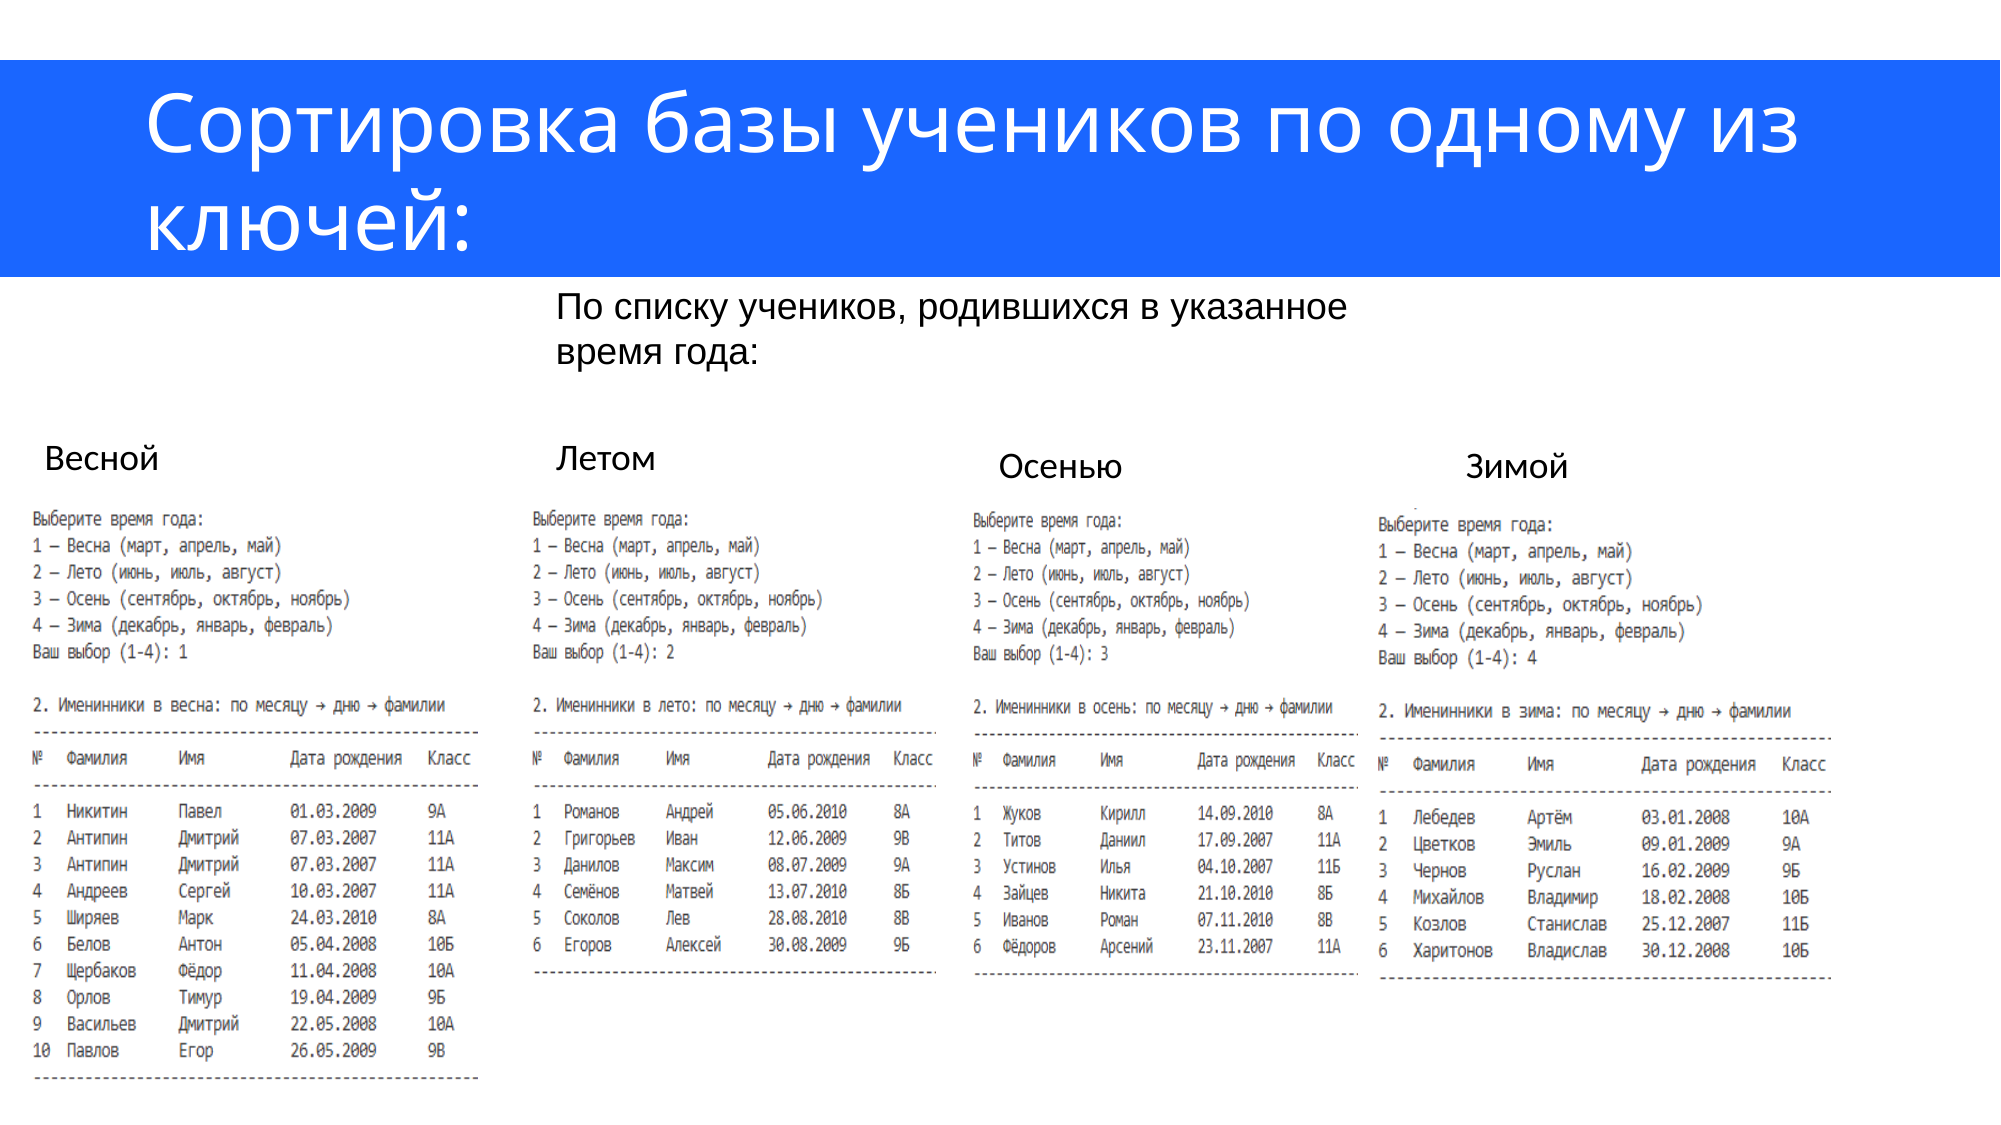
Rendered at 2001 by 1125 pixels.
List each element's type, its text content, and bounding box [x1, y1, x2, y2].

text_box Зимой [1450, 433, 1586, 494]
text_box Летом [540, 425, 673, 487]
picture [971, 507, 1358, 983]
picture [29, 507, 478, 1087]
list Сортировка базы учеников по одному из ключей: [137, 63, 1831, 276]
text_box Весной [29, 425, 177, 487]
text_box Осенью [984, 433, 1140, 507]
text_box По списку учеников, родившихся в указанное время года: [540, 274, 1378, 426]
picture [526, 507, 936, 986]
picture [1377, 508, 1831, 984]
